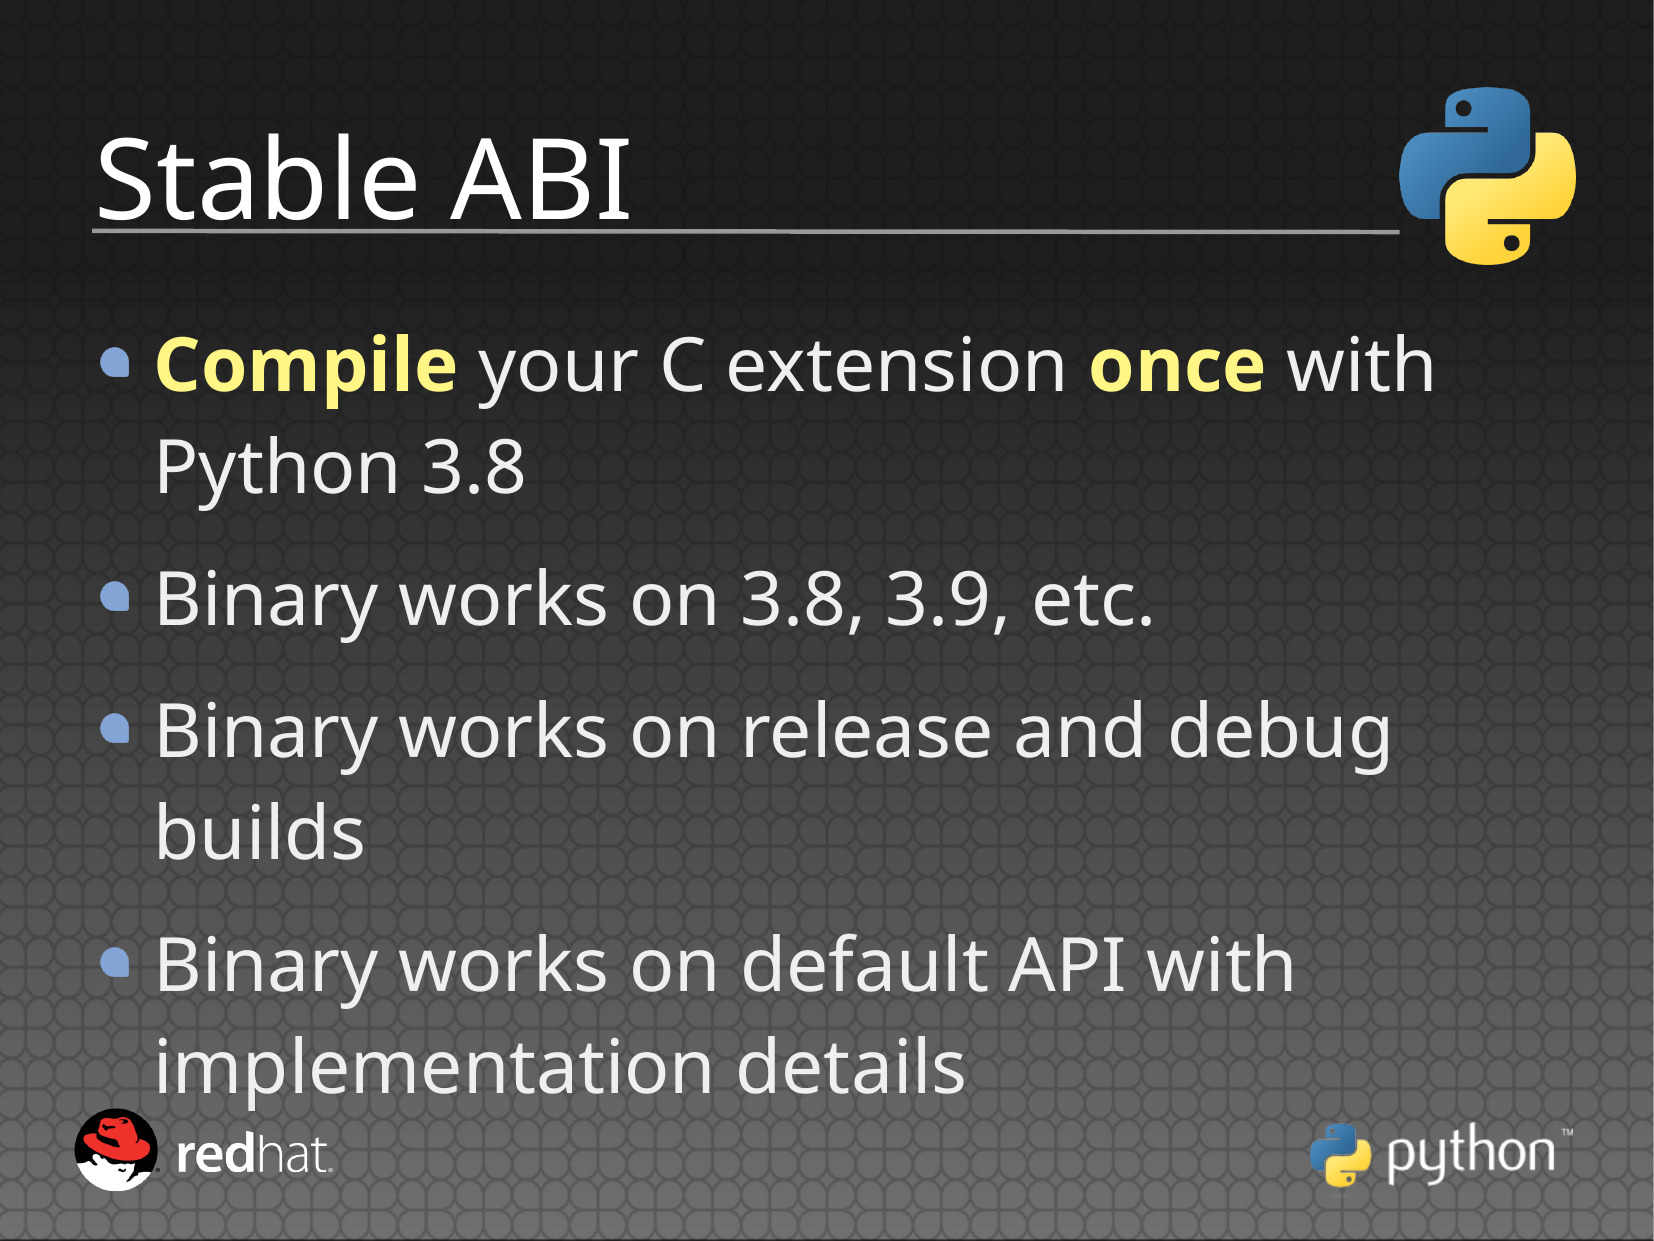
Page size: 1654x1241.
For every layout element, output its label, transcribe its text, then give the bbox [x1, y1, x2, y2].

list Compile your C extension once with Python 3.8 Binary works on 3.8, 3.9, etc. Binary works on release and debug builds Binary works on default API with implementation details [82, 311, 1571, 1098]
picture [0, 0, 1654, 1241]
title Stable ABI [94, 100, 1426, 251]
